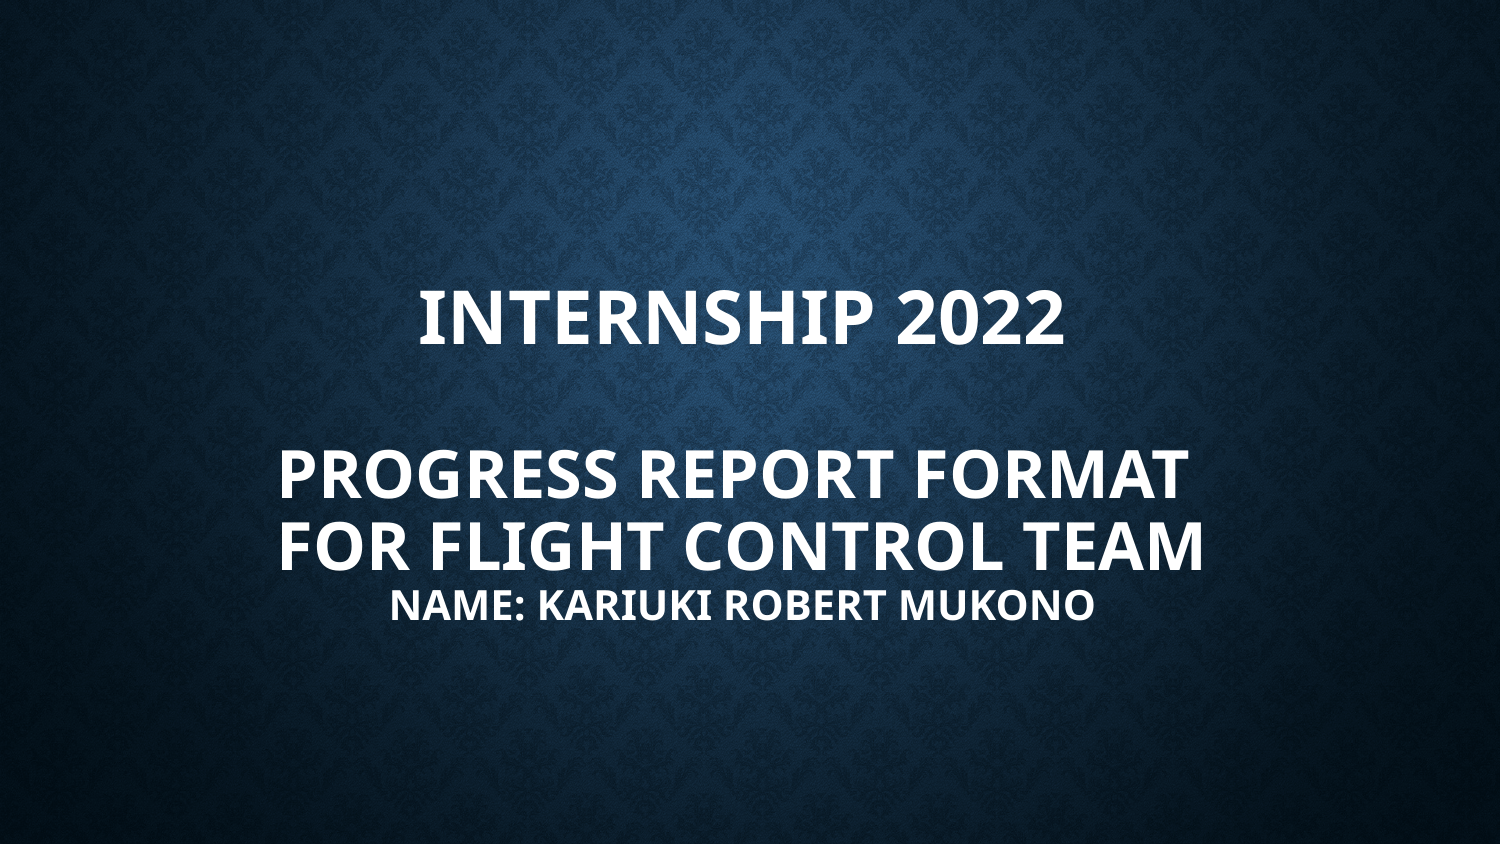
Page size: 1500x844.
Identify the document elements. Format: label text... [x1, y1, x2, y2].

picture [0, 0, 1500, 844]
title Internship 2022 Progress report format for Flight Control team Name: kariuki robert mukono [43, 107, 1442, 645]
